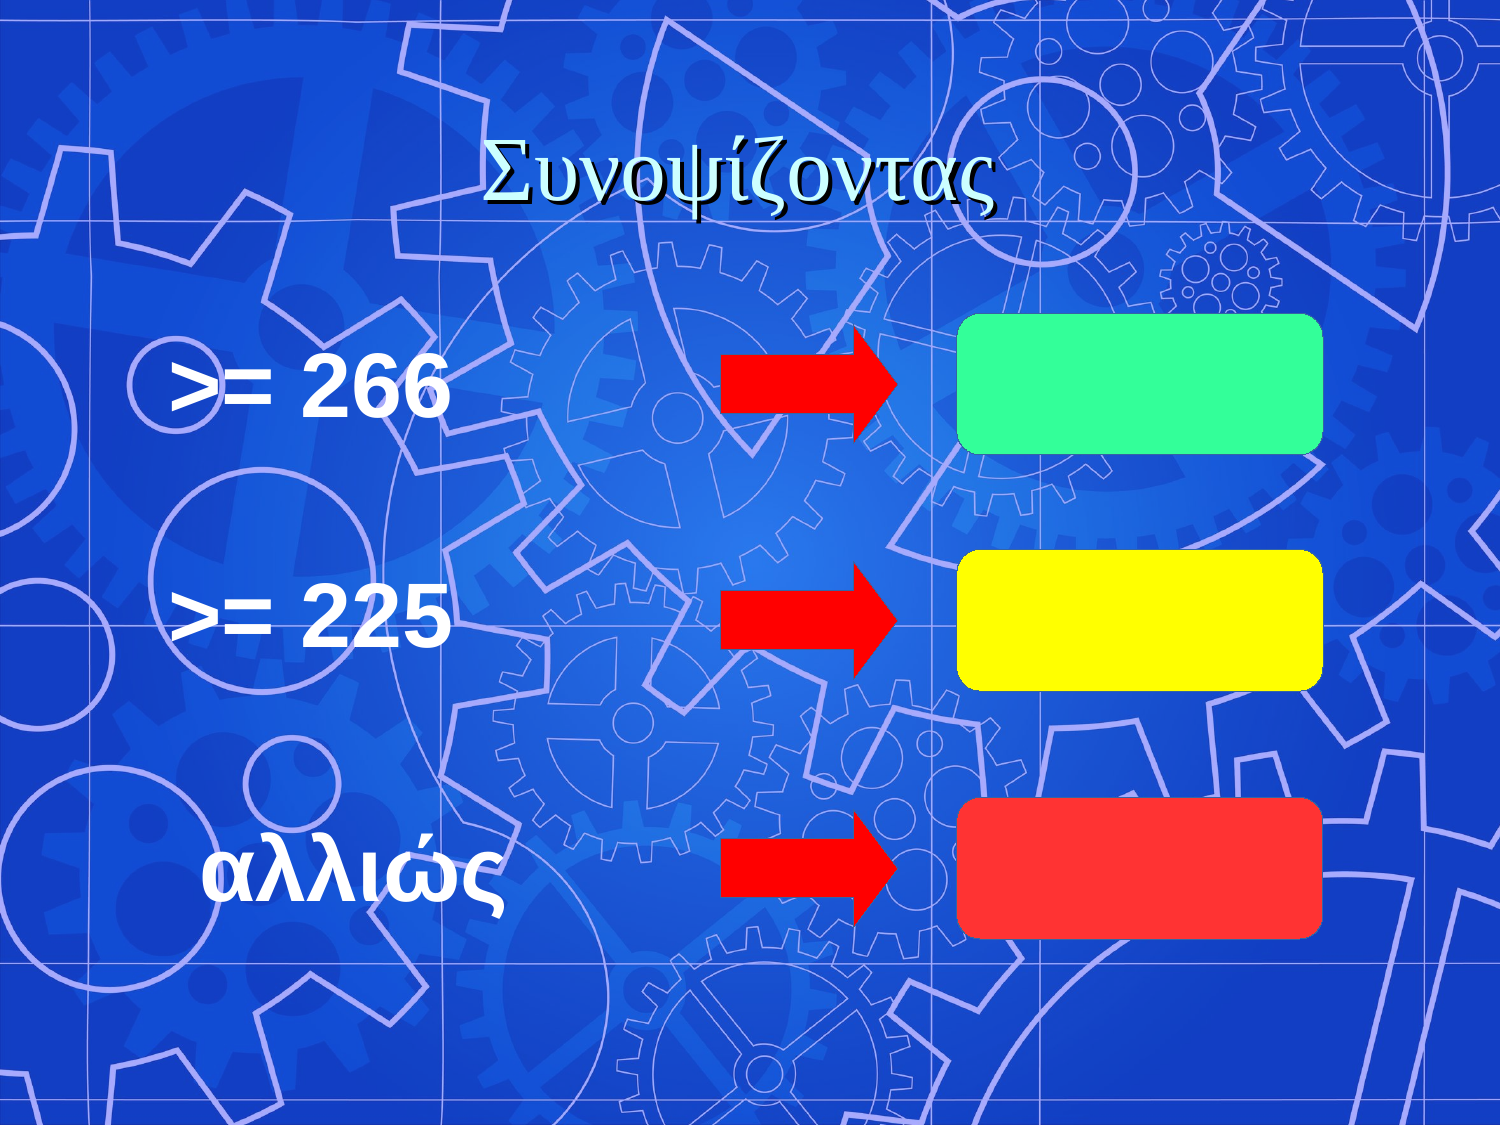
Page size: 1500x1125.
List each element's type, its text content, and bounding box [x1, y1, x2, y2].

title Συνοψίζοντας [35, 101, 1441, 196]
text_box >= 266 [153, 318, 469, 444]
text_box [956, 313, 1324, 455]
text_box αλλιώς [184, 802, 524, 928]
text_box [956, 797, 1323, 940]
text_box [720, 561, 898, 680]
text_box [956, 549, 1324, 692]
text_box >= 225 [153, 548, 469, 674]
text_box [720, 324, 898, 444]
text_box [720, 809, 898, 928]
